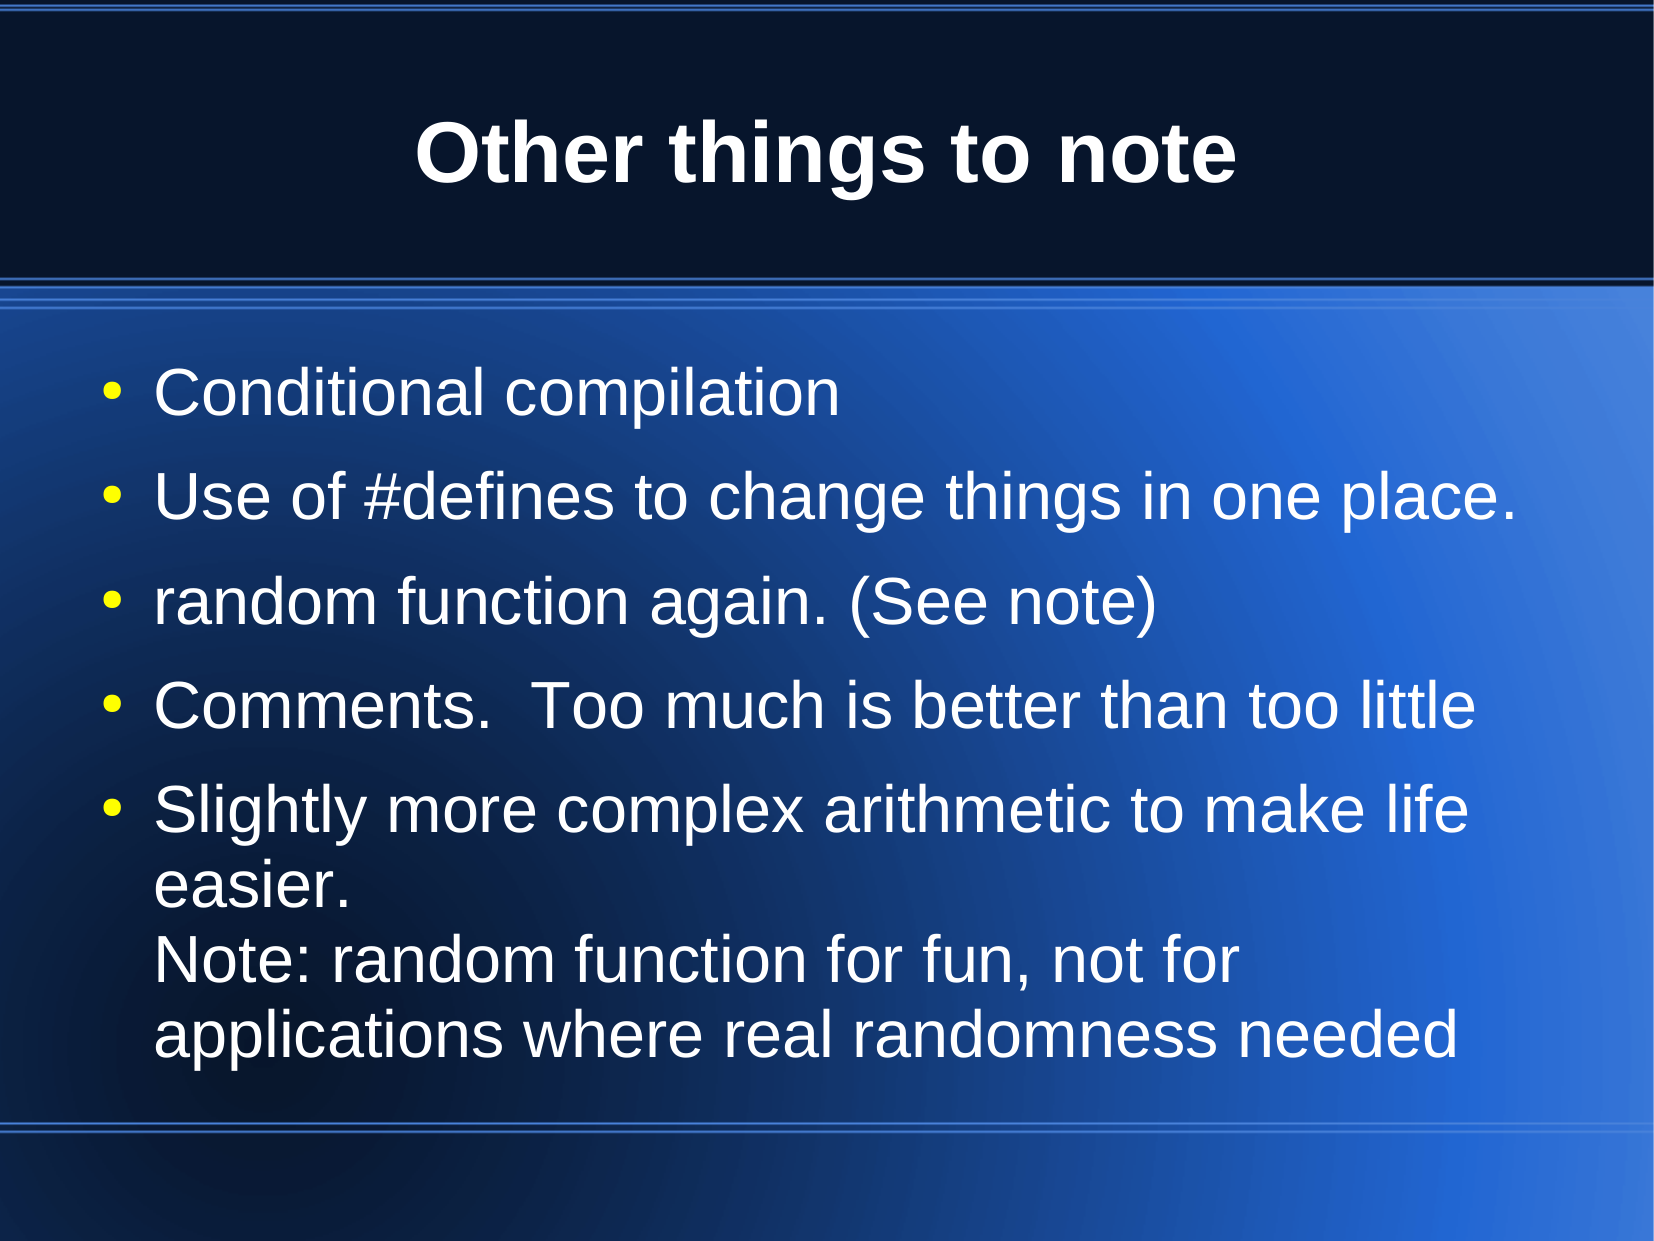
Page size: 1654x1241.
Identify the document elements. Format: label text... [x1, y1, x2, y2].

title Other things to note [82, 49, 1571, 257]
list Conditional compilation Use of #defines to change things in one place. random function again. (See note) Comments. Too much is better than too little Slightly more complex arithmetic to make life easier. Note: random function for fun, not for applications where real randomness needed [82, 355, 1571, 1072]
picture [0, 0, 1654, 1241]
